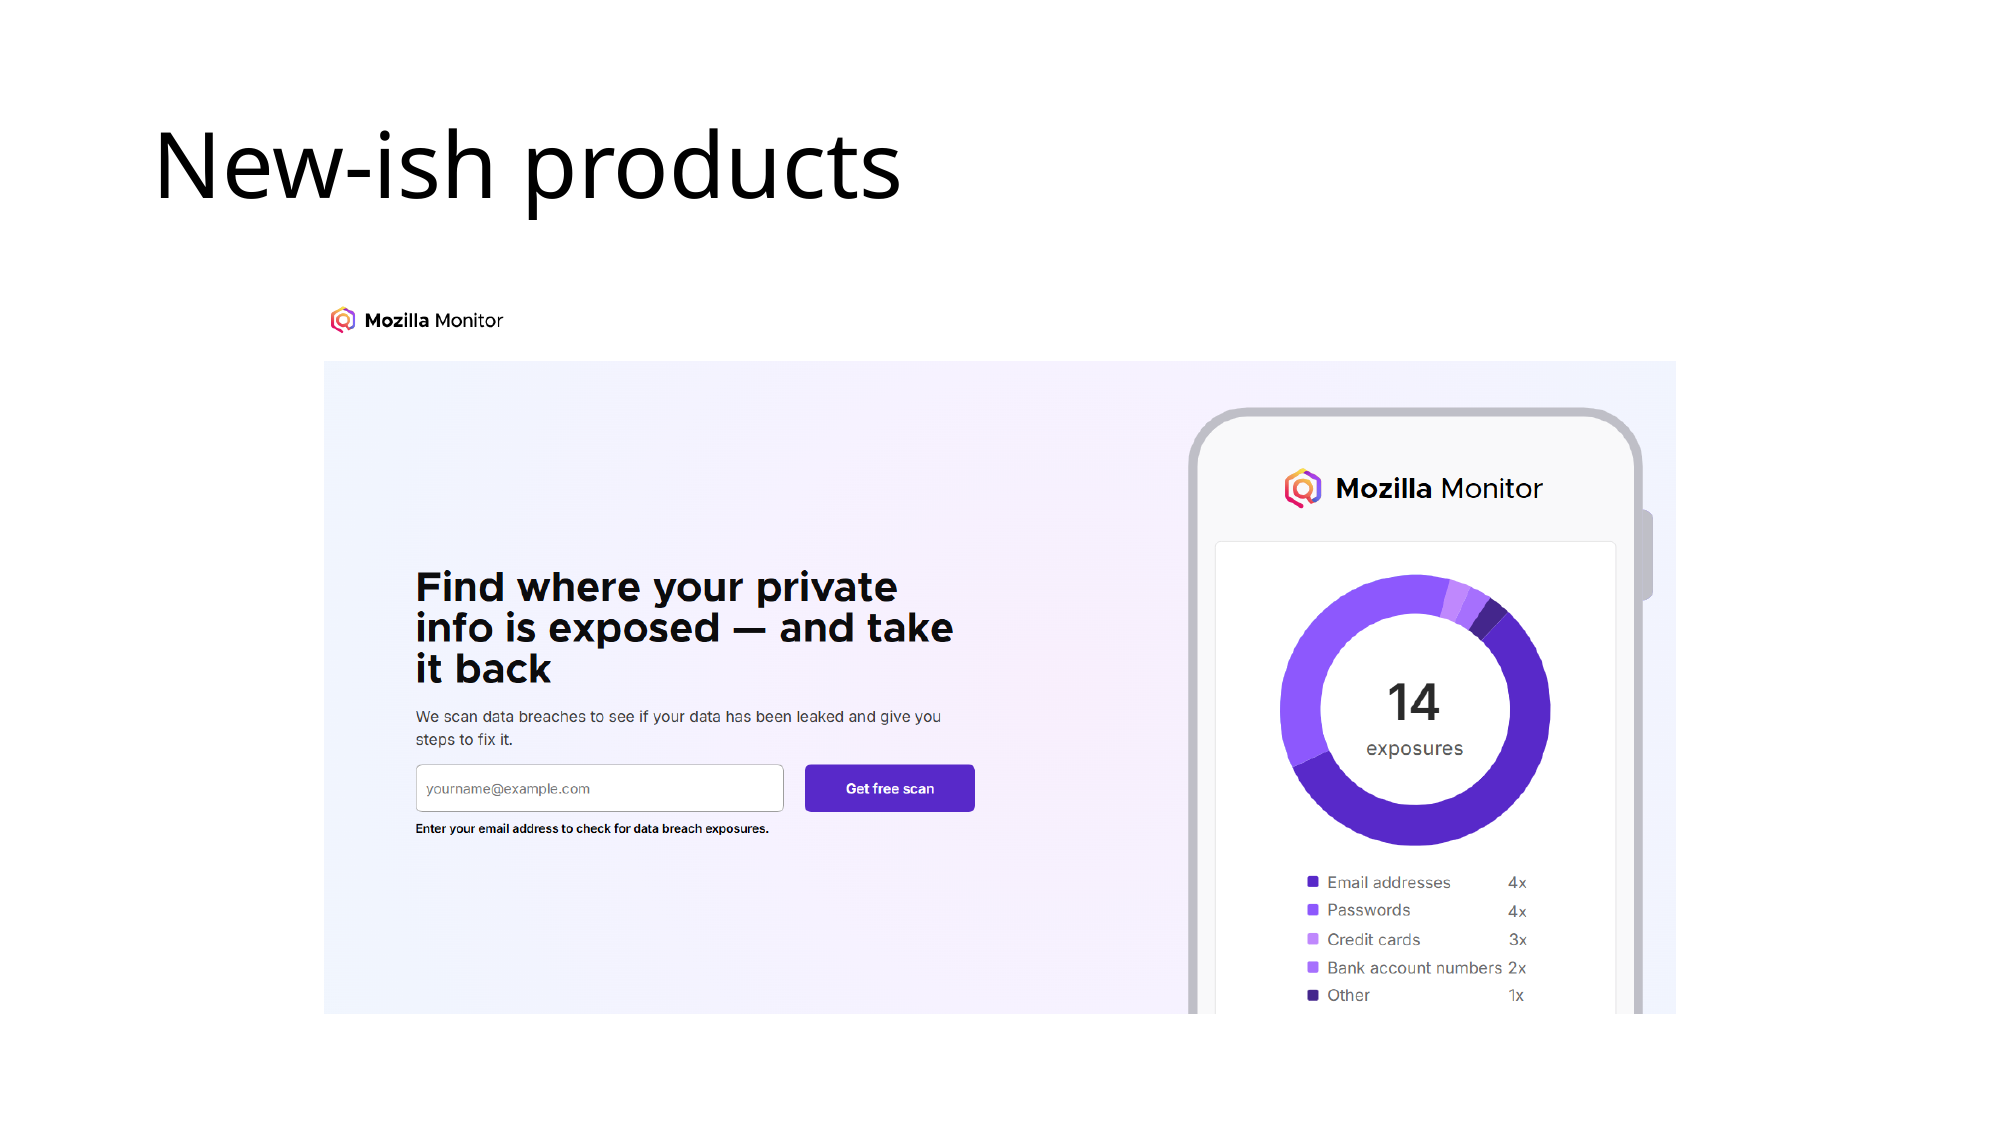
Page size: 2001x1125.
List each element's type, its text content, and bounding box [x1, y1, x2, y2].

title New-ish products [137, 59, 1863, 278]
picture [324, 299, 1676, 1014]
